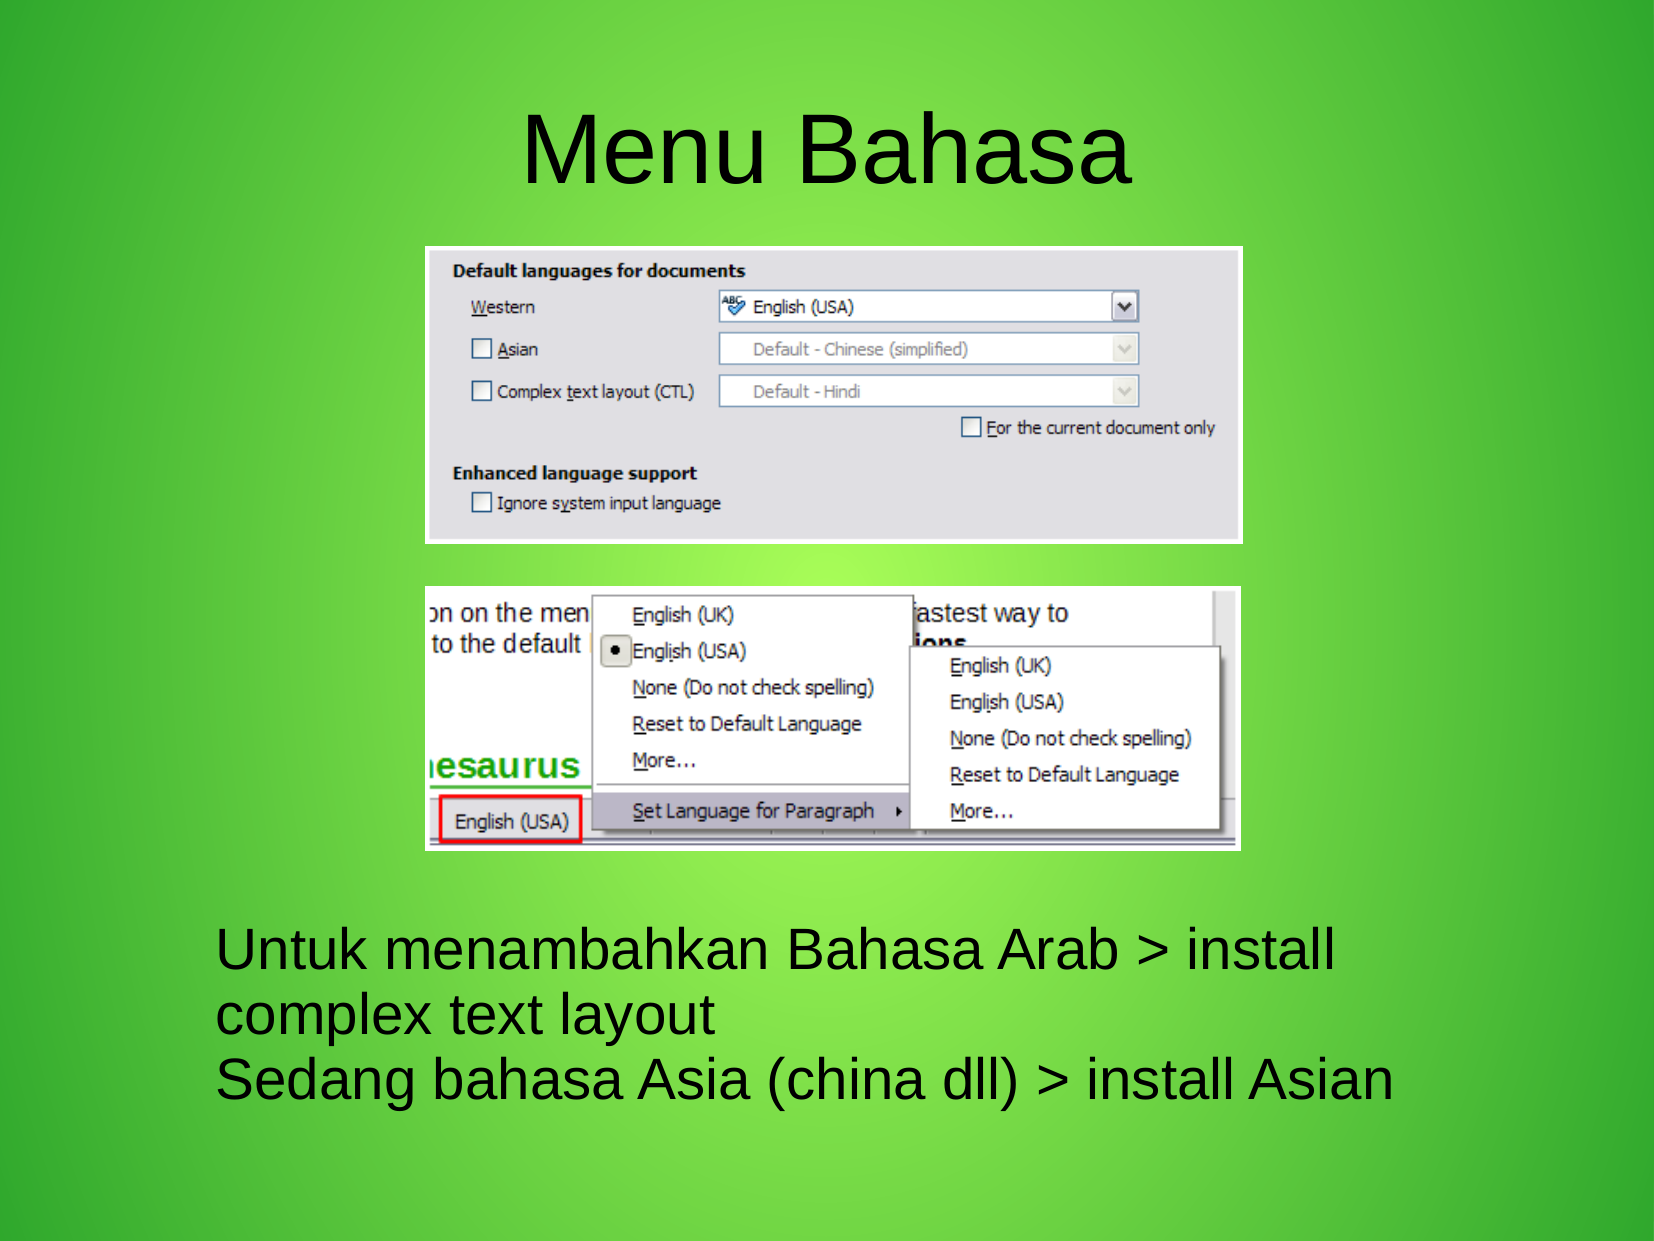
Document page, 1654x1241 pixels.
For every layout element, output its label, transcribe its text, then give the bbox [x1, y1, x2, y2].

picture [425, 586, 1241, 851]
picture [425, 246, 1243, 544]
title Menu Bahasa [82, 47, 1571, 252]
text_box Untuk menambahkan Bahasa Arab > install complex text layout Sedang bahasa Asia (china dll) > install Asian [200, 909, 1501, 1121]
